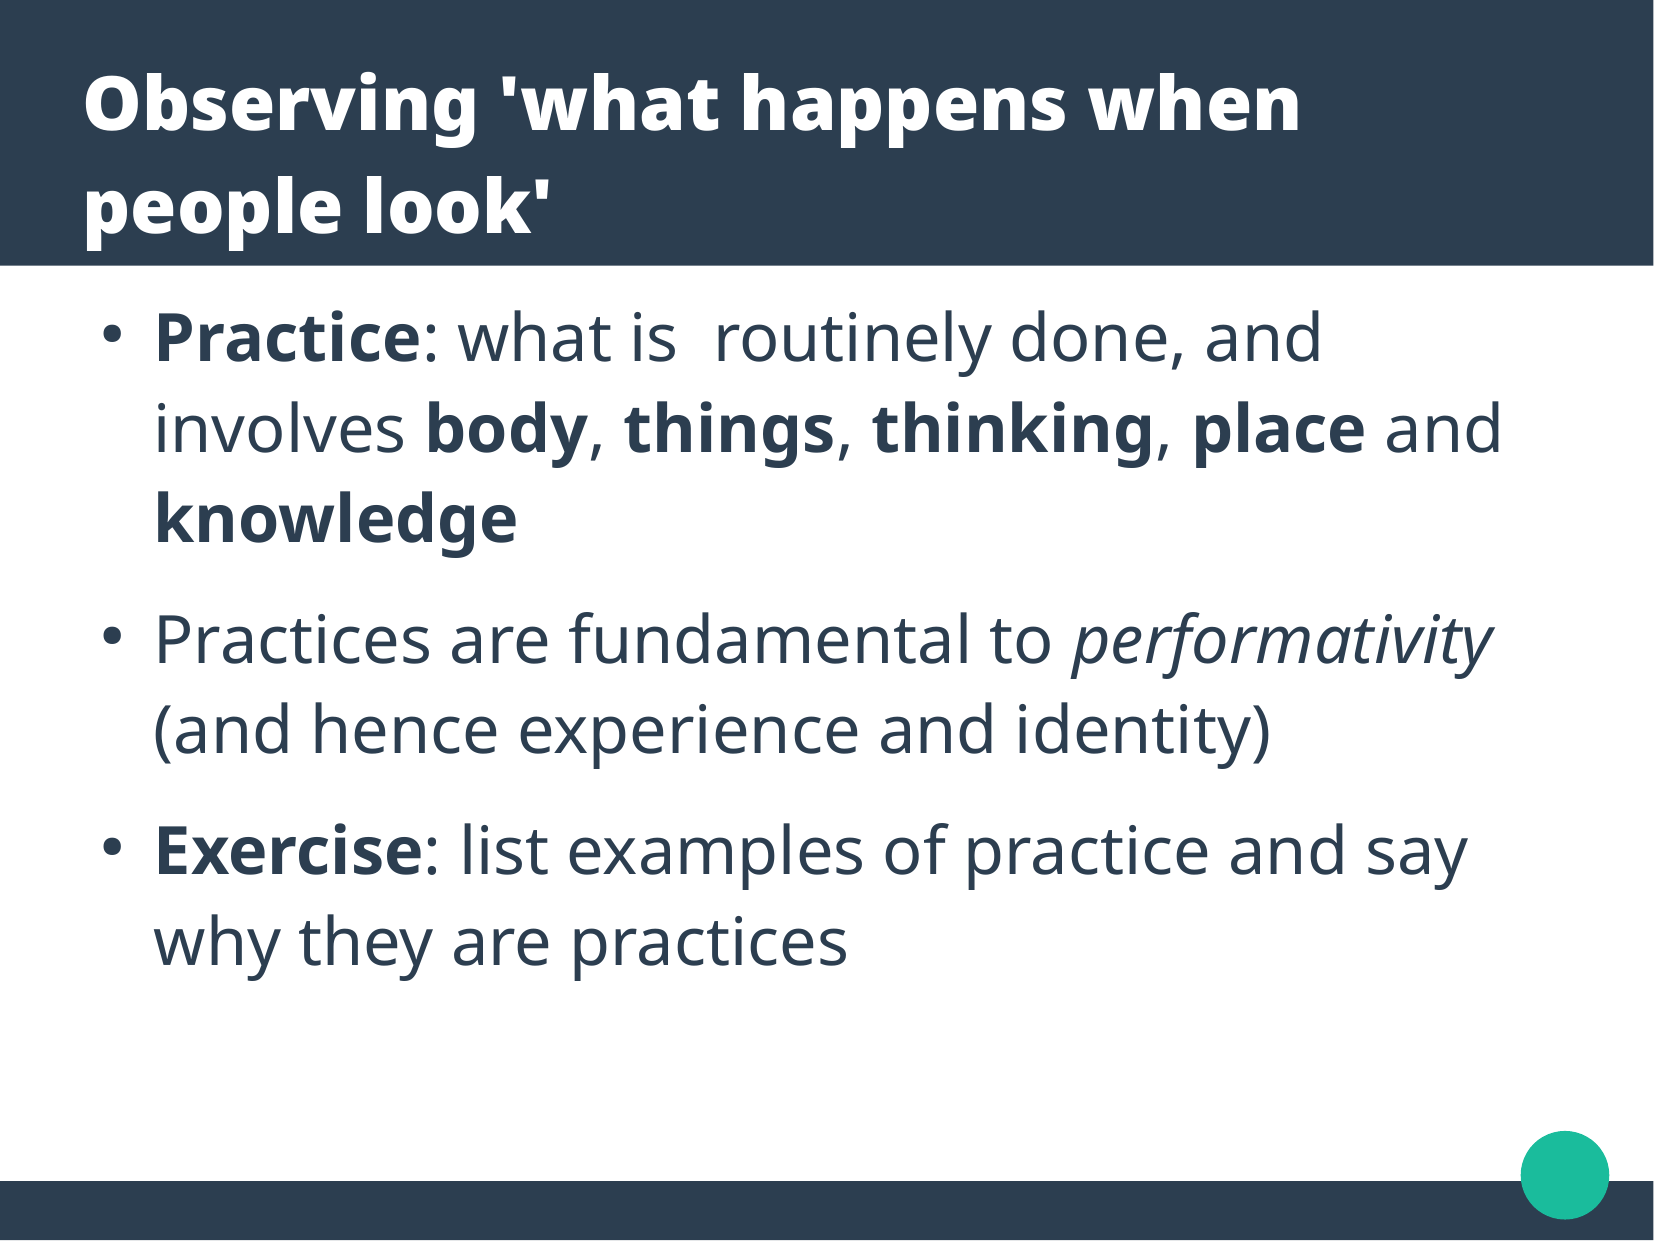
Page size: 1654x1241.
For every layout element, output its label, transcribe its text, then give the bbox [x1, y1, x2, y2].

list Practice: what is routinely done, and involves body, things, thinking, place and knowledge Practices are fundamental to performativity (and hence experience and identity) Exercise: list examples of practice and say why they are practices [82, 290, 1571, 1010]
title Observing 'what happens when people look' [82, 49, 1571, 257]
